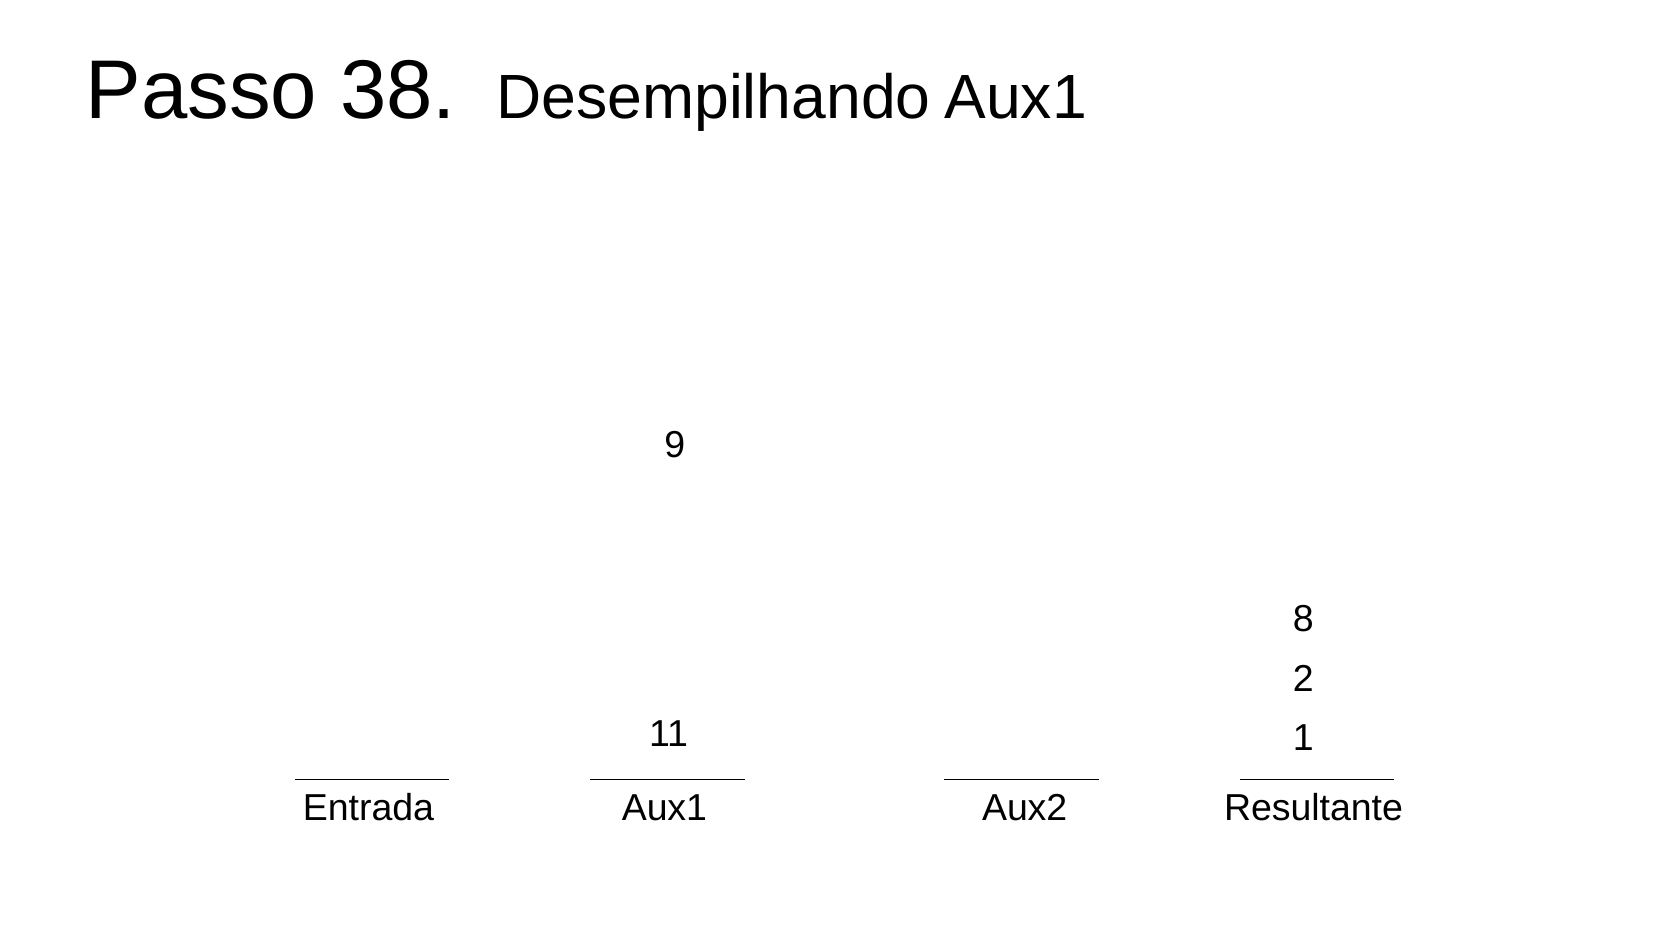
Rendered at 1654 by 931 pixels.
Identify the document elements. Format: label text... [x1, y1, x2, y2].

text_box 9 [649, 415, 718, 473]
text_box Aux1 [607, 780, 723, 837]
text_box Entrada [288, 779, 449, 837]
text_box 11 [634, 705, 703, 762]
text_box 2 [1278, 649, 1347, 707]
text_box Passo 38. Desempilhando Aux1 [70, 35, 1583, 353]
text_box Resultante [1209, 779, 1418, 837]
text_box 8 [1278, 590, 1347, 648]
text_box Aux2 [967, 780, 1083, 837]
text_box 1 [1278, 708, 1347, 766]
